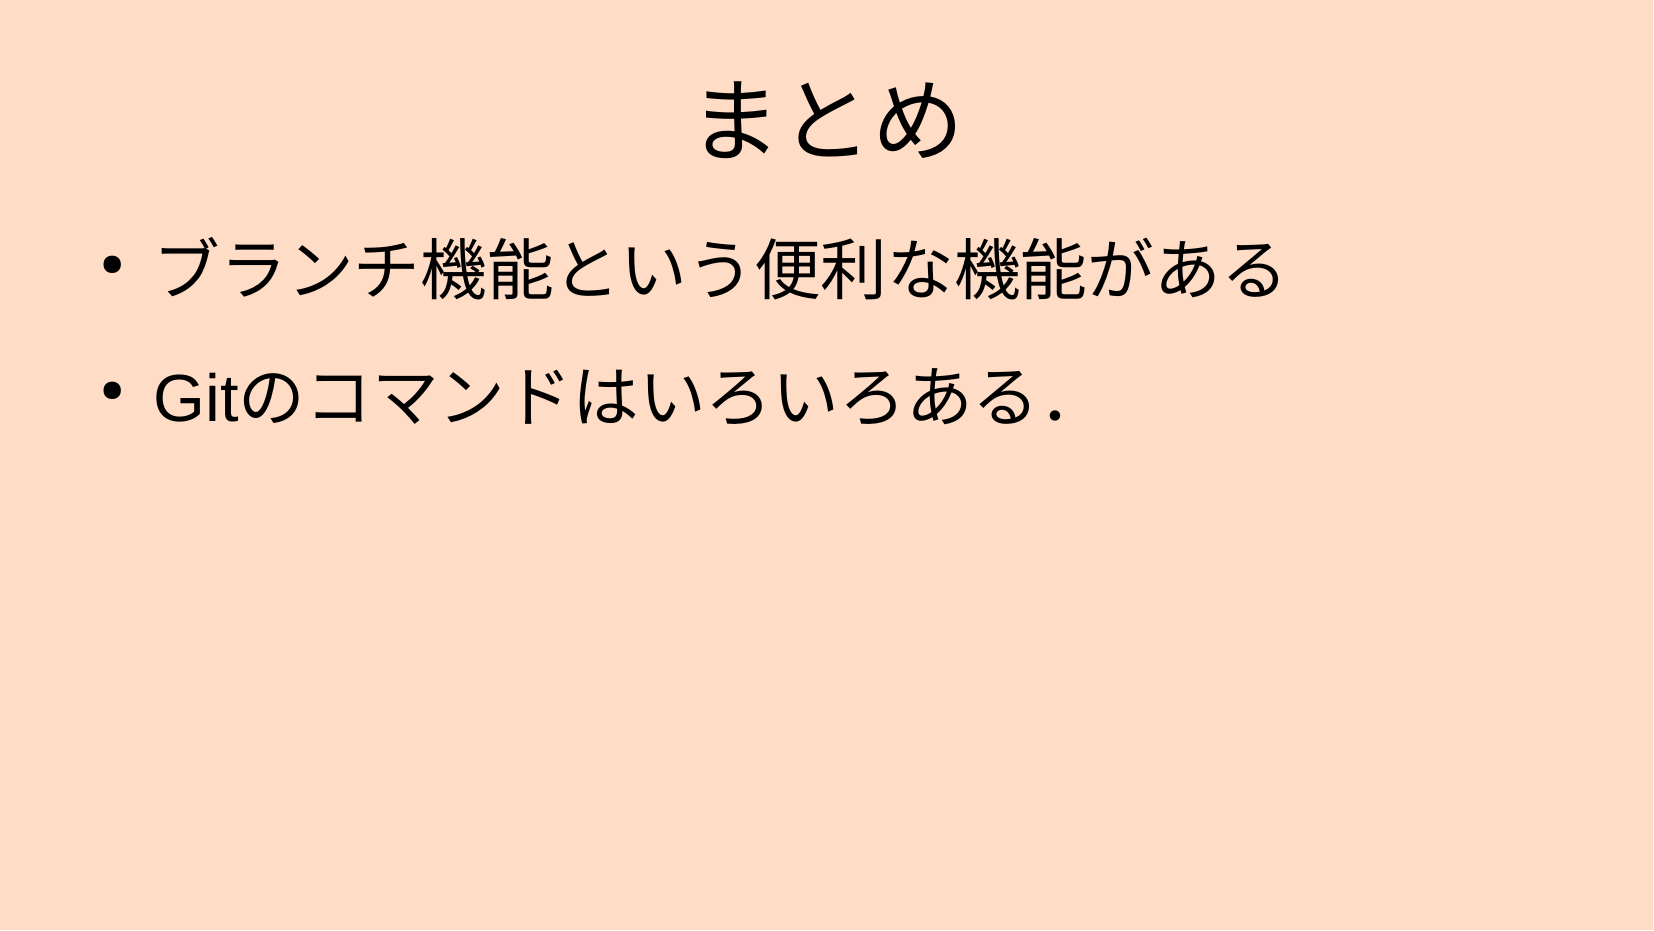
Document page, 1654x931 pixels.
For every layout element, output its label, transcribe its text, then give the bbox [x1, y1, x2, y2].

title まとめ [82, 37, 1571, 193]
list ブランチ機能という便利な機能がある Gitのコマンドはいろいろある． [82, 217, 1571, 758]
